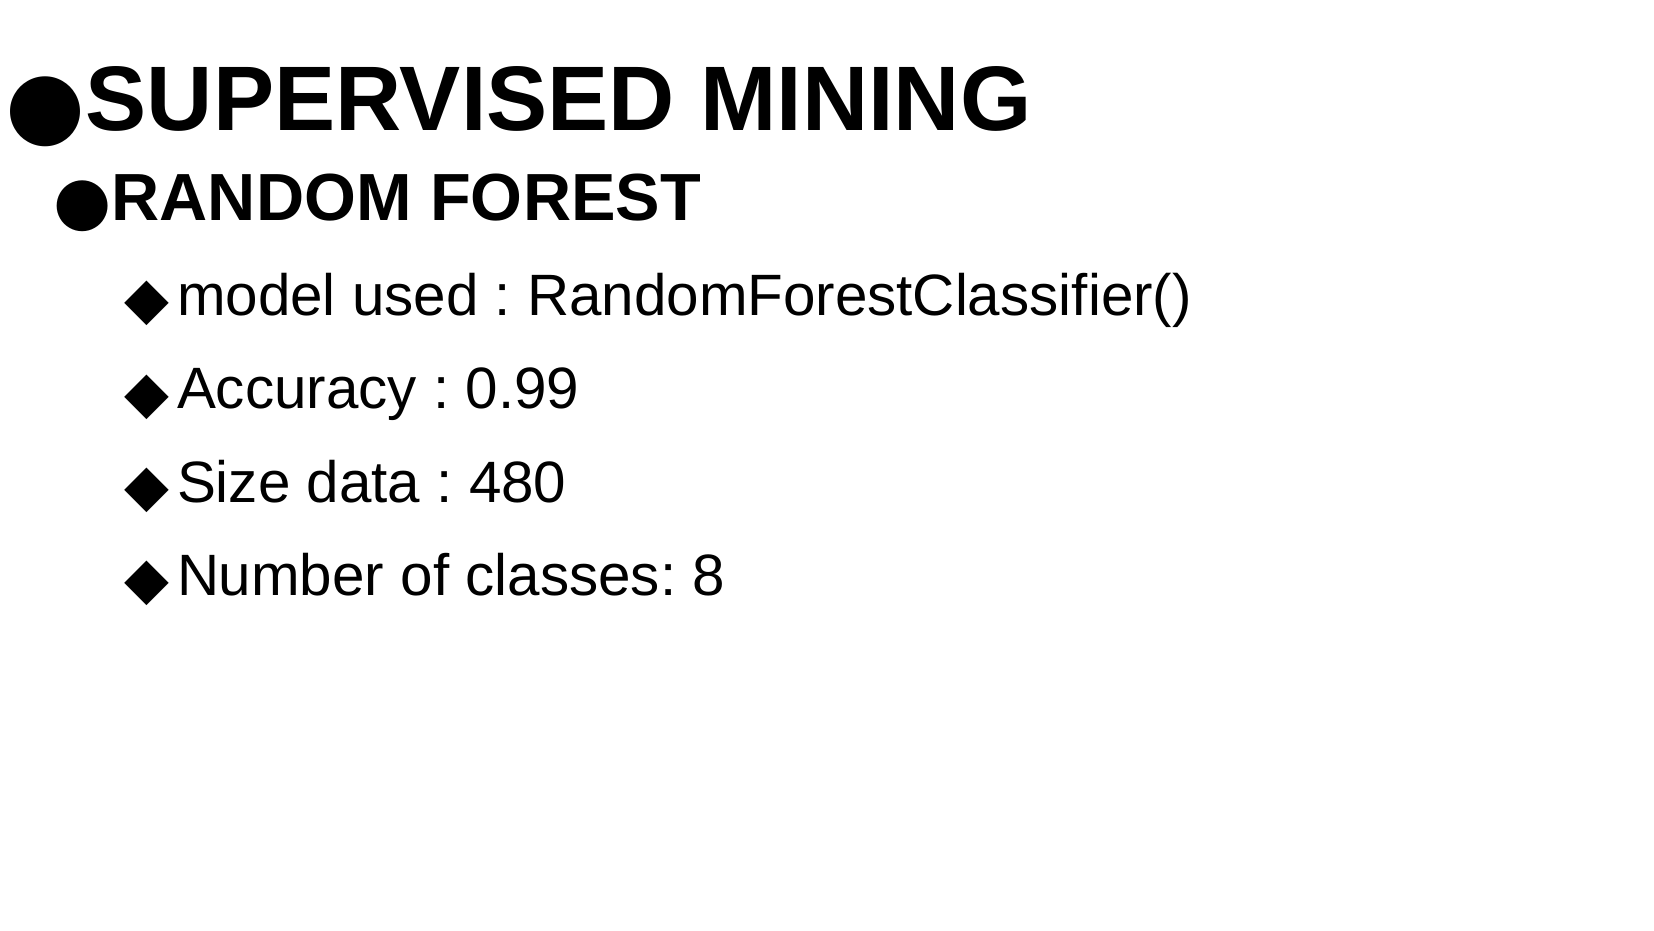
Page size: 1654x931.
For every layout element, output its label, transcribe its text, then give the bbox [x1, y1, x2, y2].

text_box RANDOM FOREST model used : RandomForestClassifier() Accuracy : 0.99 Size data : 480 Number of classes: 8 [35, 153, 1524, 693]
text_box SUPERVISED MINING [0, 10, 1630, 178]
